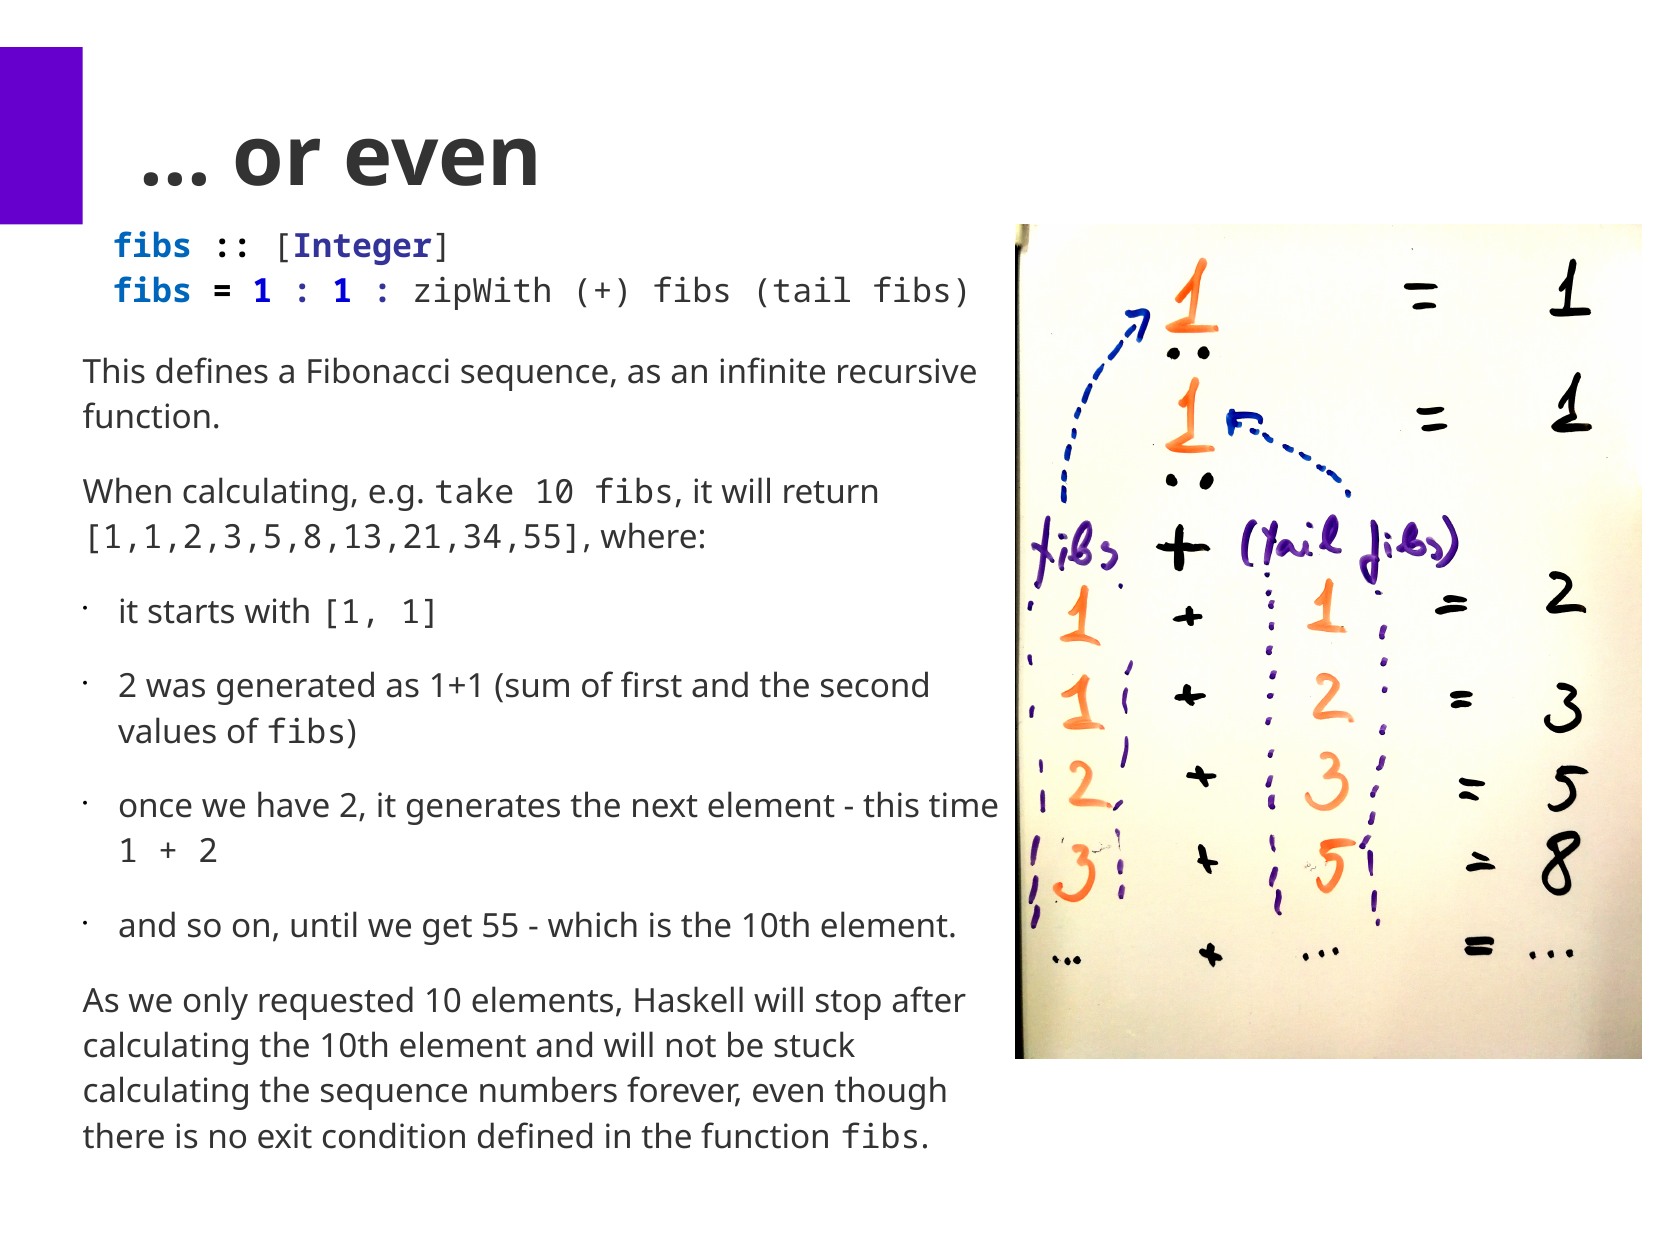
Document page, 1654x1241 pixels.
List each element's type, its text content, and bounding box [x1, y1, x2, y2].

title ... or even [118, 49, 1571, 257]
picture [1015, 224, 1642, 1059]
list fibs :: [Integer] fibs = 1 : 1 : zipWith (+) fibs (tail fibs) This defines a Fibonacci sequence, as an infinite recursive function. When calculating, e.g. take 10 fibs, it will return [1,1,2,3,5,8,13,21,34,55], where: it starts with [1, 1] 2 was generated as 1+1 (sum of first and the second values of fibs) once we have 2, it generates the next element - this time 1 + 2 and so on, until we get 55 - which is the 10th element. As we only requested 10 elements, Haskell will stop after calculating the 10th element and will not be stuck calculating the sequence numbers forever, even though there is no exit condition defined in the function fibs. [82, 221, 1004, 1241]
